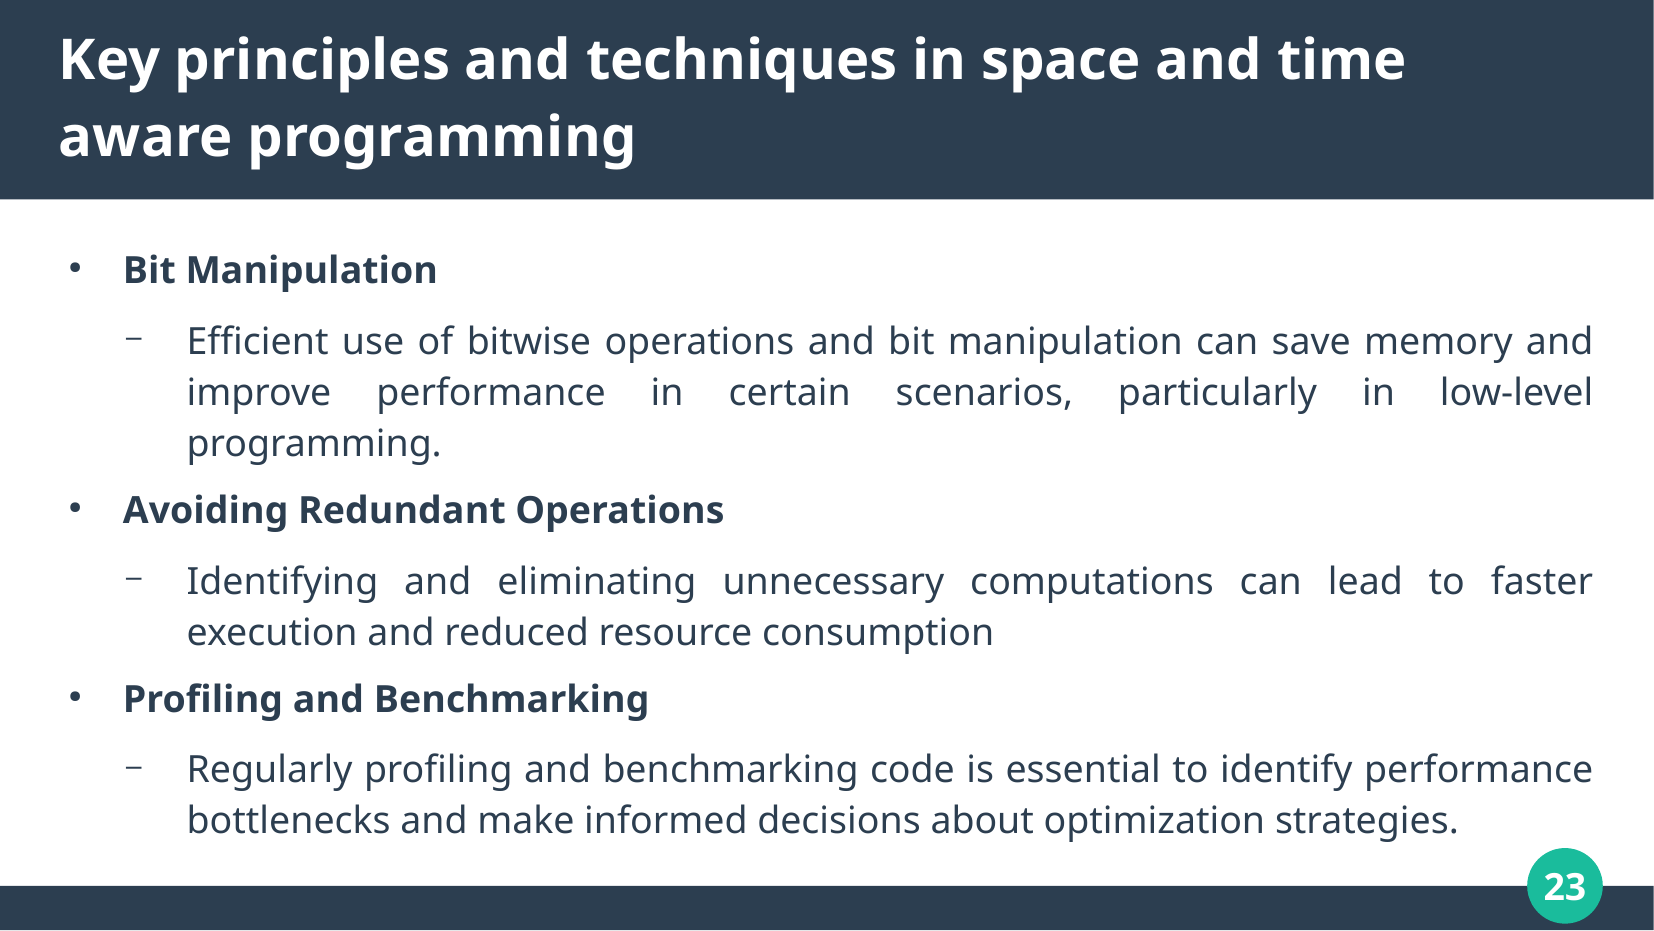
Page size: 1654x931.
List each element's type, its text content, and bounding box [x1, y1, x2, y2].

title Key principles and techniques in space and time aware programming [59, 37, 1595, 156]
list Bit Manipulation Efficient use of bitwise operations and bit manipulation can save memory and improve performance in certain scenarios, particularly in low-level programming. Avoiding Redundant Operations Identifying and eliminating unnecessary computations can lead to faster execution and reduced resource consumption Profiling and Benchmarking Regularly profiling and benchmarking code is essential to identify performance bottlenecks and make informed decisions about optimization strategies. [59, 243, 1595, 864]
